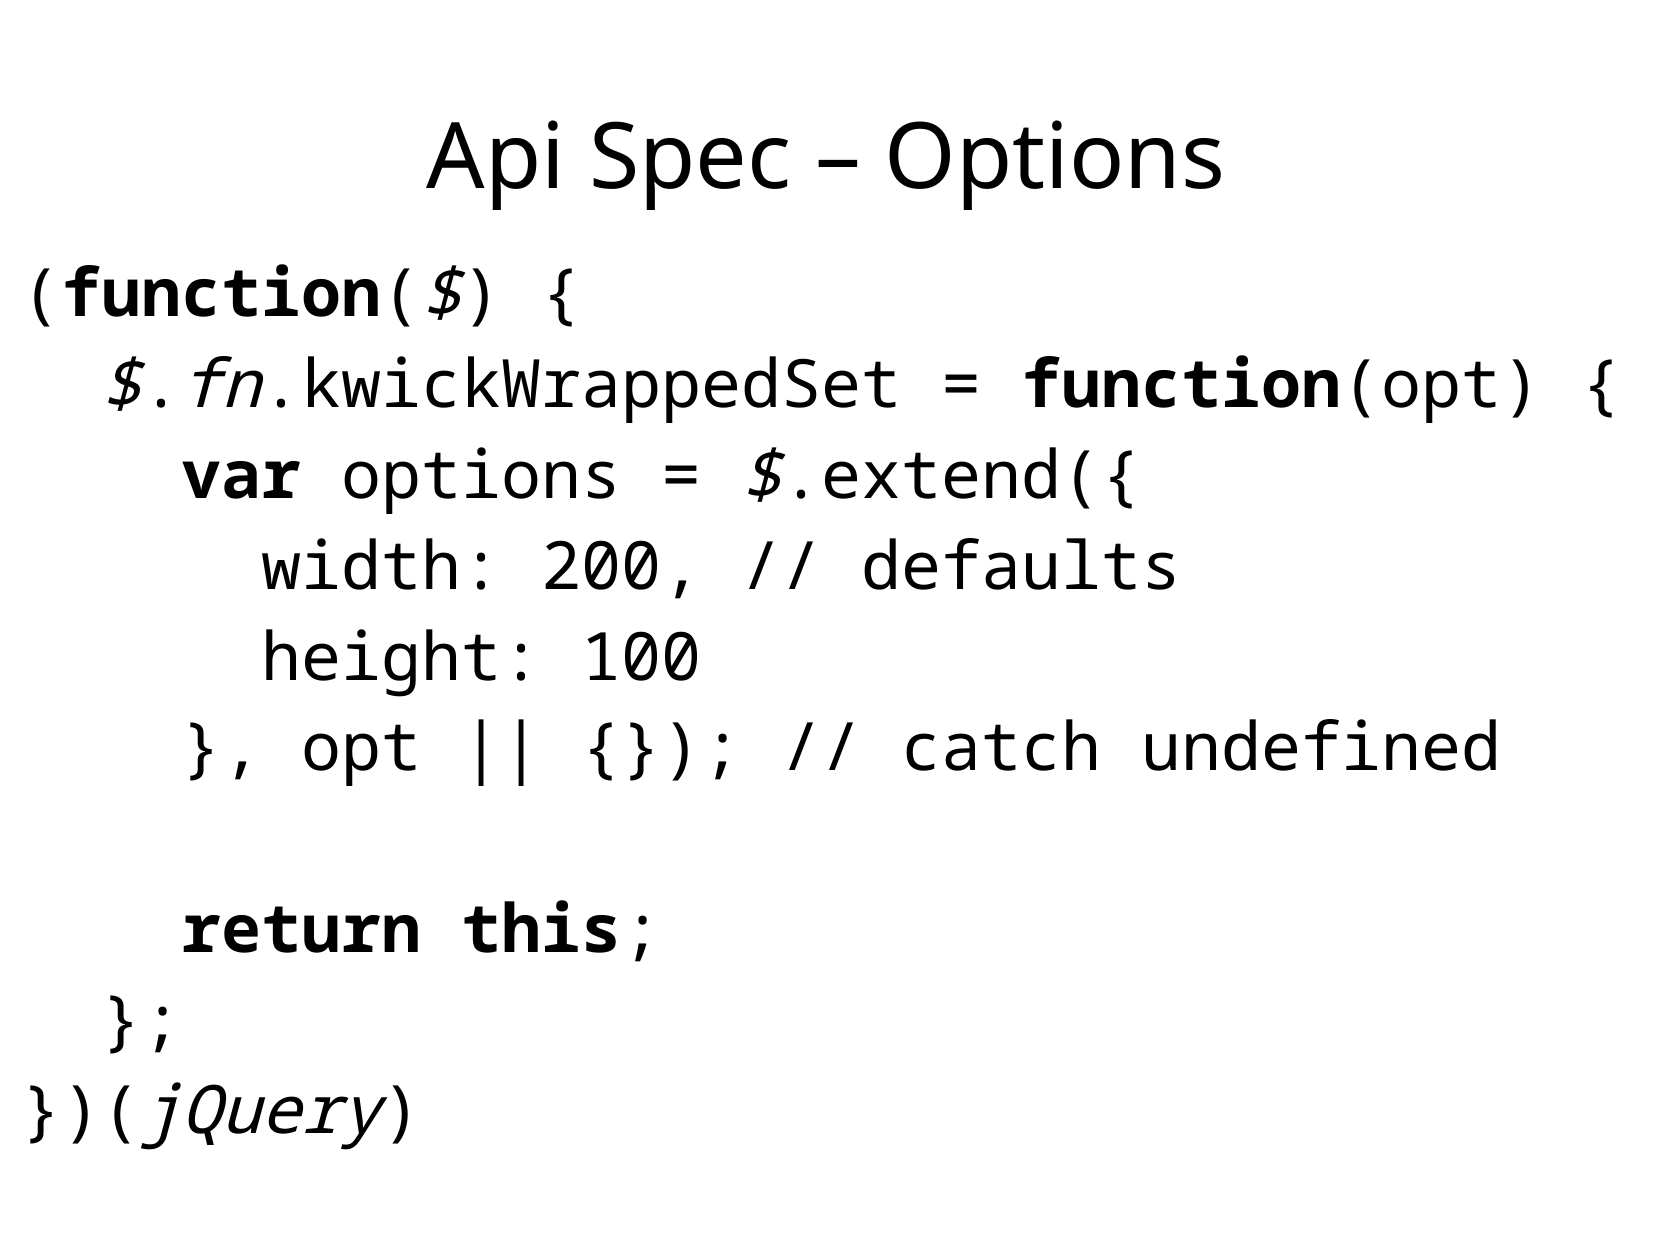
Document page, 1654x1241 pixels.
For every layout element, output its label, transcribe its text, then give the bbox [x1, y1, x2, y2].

subtitle (function($) { $.fn.kwickWrappedSet = function(opt) { var options = $.extend({ width: 200, // defaults height: 100 }, opt || {}); // catch undefined return this; }; })(jQuery) [21, 297, 1623, 1102]
title Api Spec – Options [82, 56, 1571, 250]
